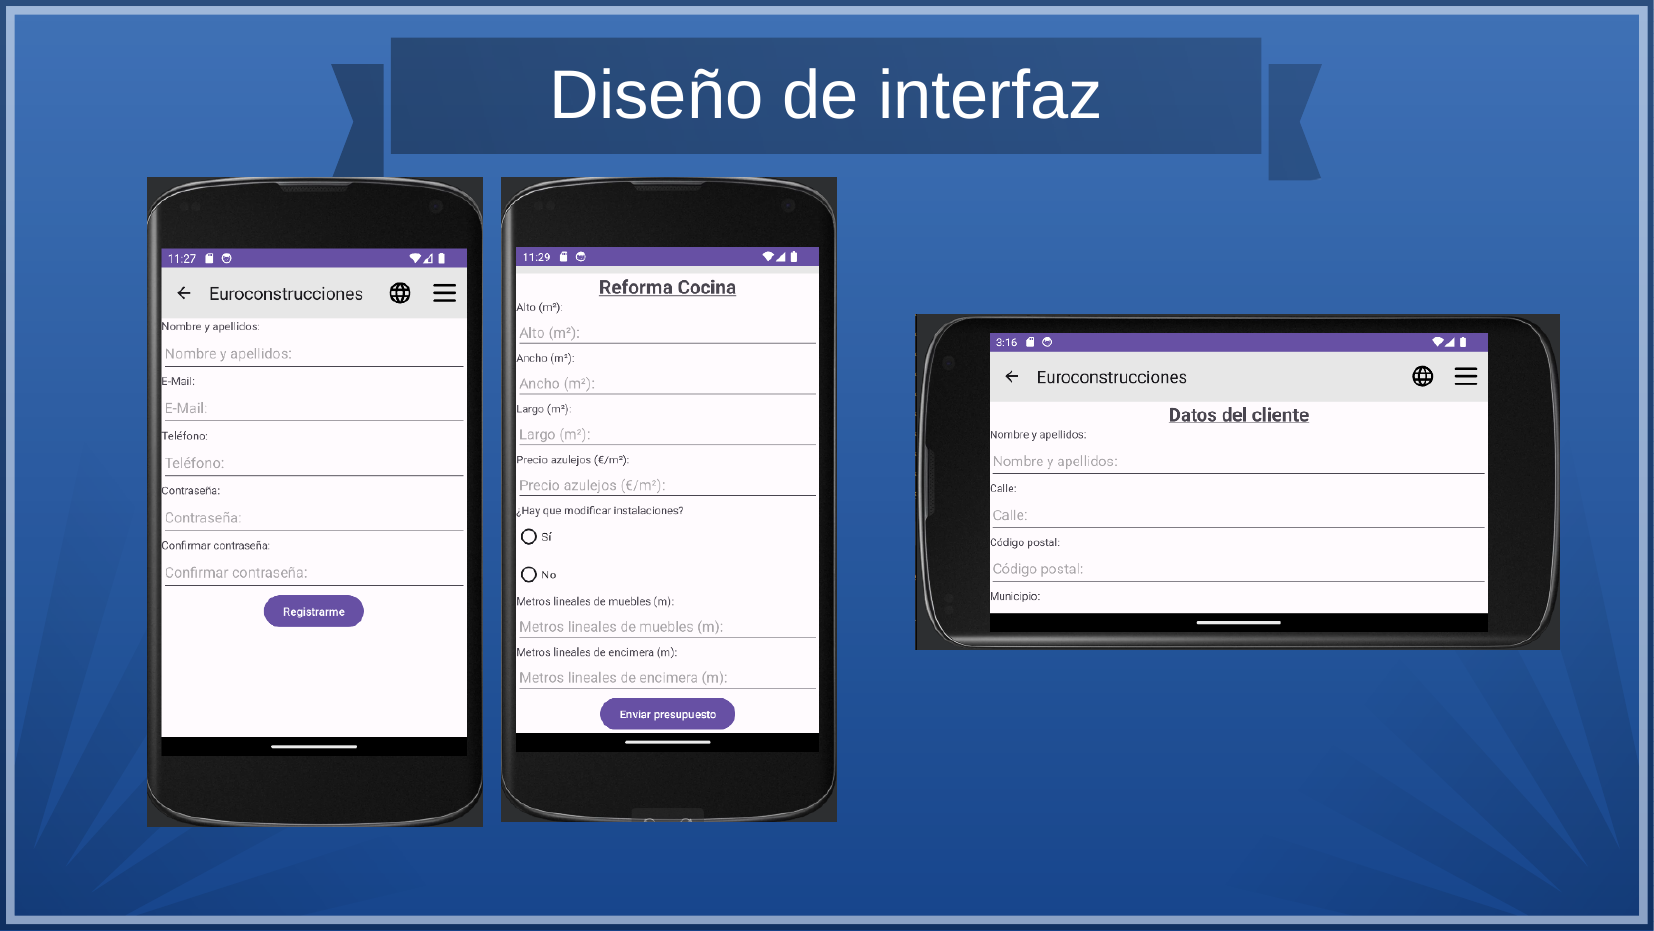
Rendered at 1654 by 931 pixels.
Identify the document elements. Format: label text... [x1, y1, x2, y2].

picture [147, 177, 483, 827]
picture [501, 177, 837, 822]
title Diseño de interfaz [389, 35, 1264, 154]
picture [915, 314, 1560, 650]
